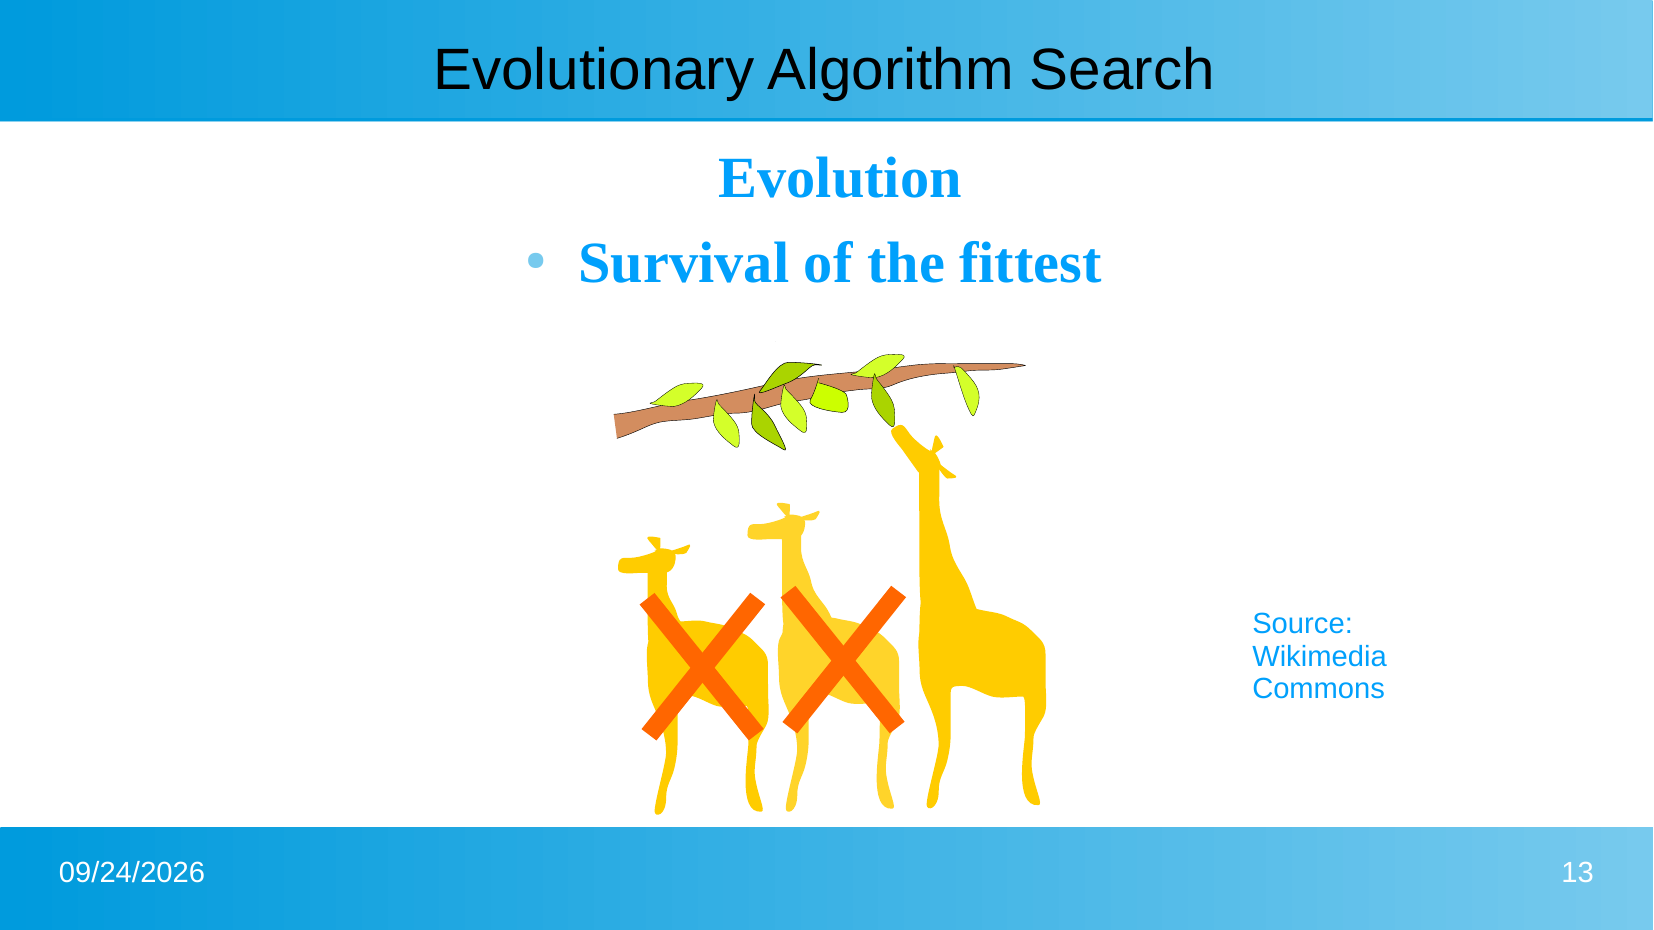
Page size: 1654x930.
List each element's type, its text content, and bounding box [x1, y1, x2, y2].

list Evolution Survival of the fittest [37, 145, 1573, 737]
title Evolutionary Algorithm Search [0, 0, 1653, 146]
picture [600, 340, 1051, 826]
text_box Source: Wikimedia Commons [1237, 599, 1425, 638]
